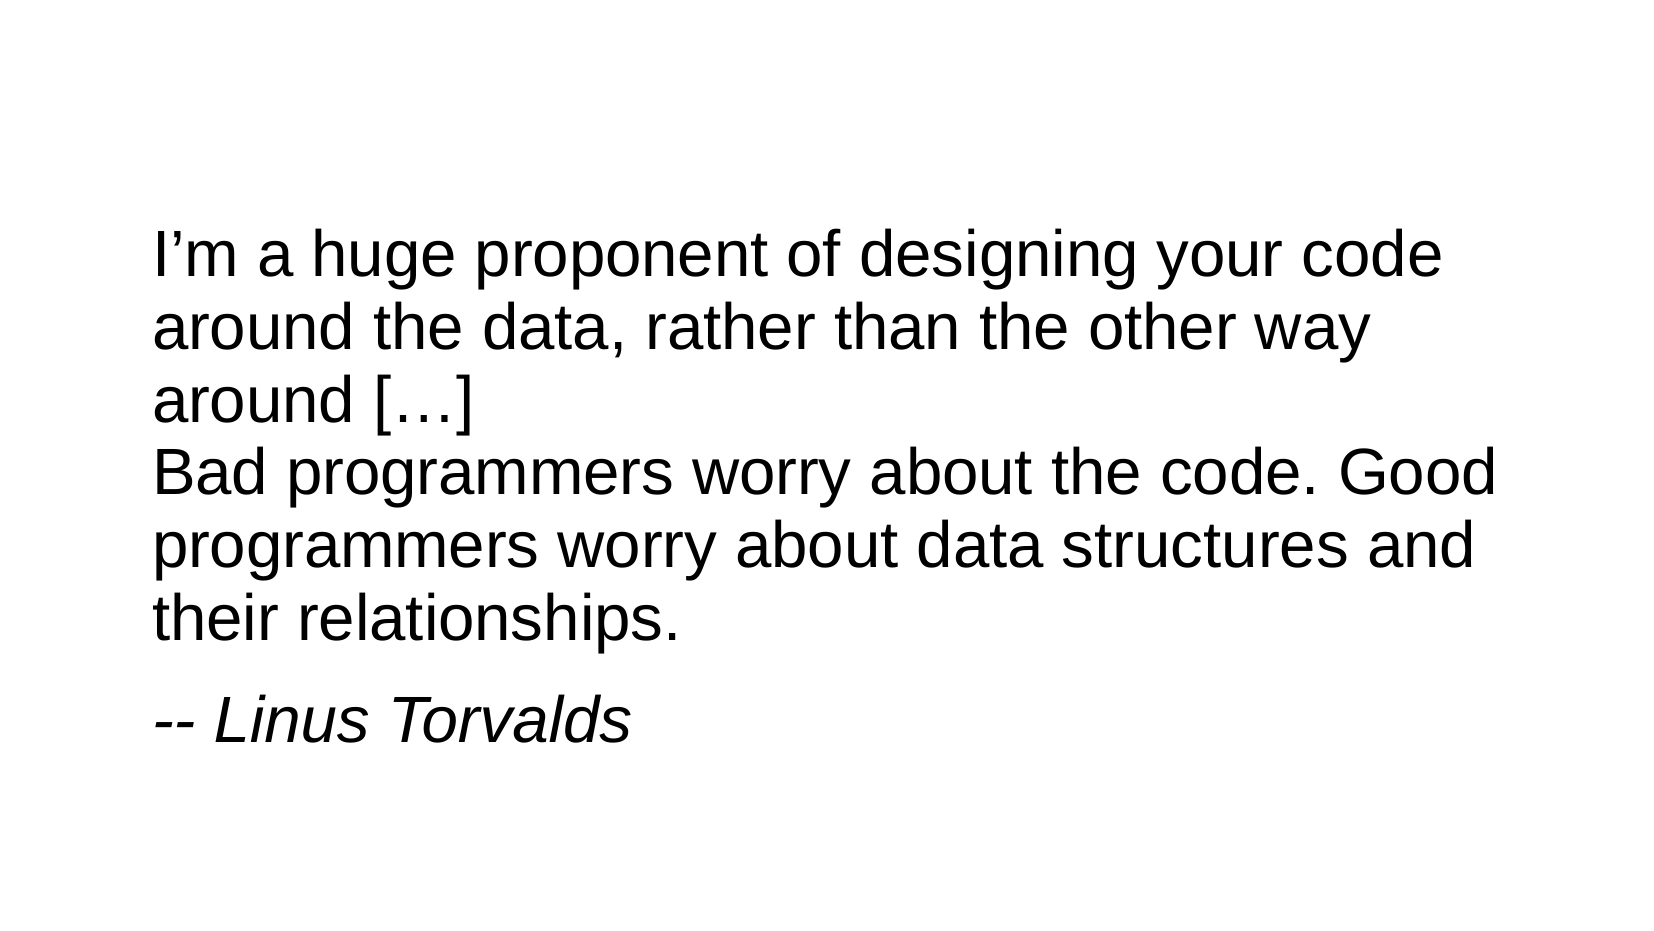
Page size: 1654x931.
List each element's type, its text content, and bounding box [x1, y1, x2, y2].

list I’m a huge proponent of designing your code around the data, rather than the other way around […] Bad programmers worry about the code. Good programmers worry about data structures and their relationships. -- Linus Torvalds [82, 217, 1571, 758]
